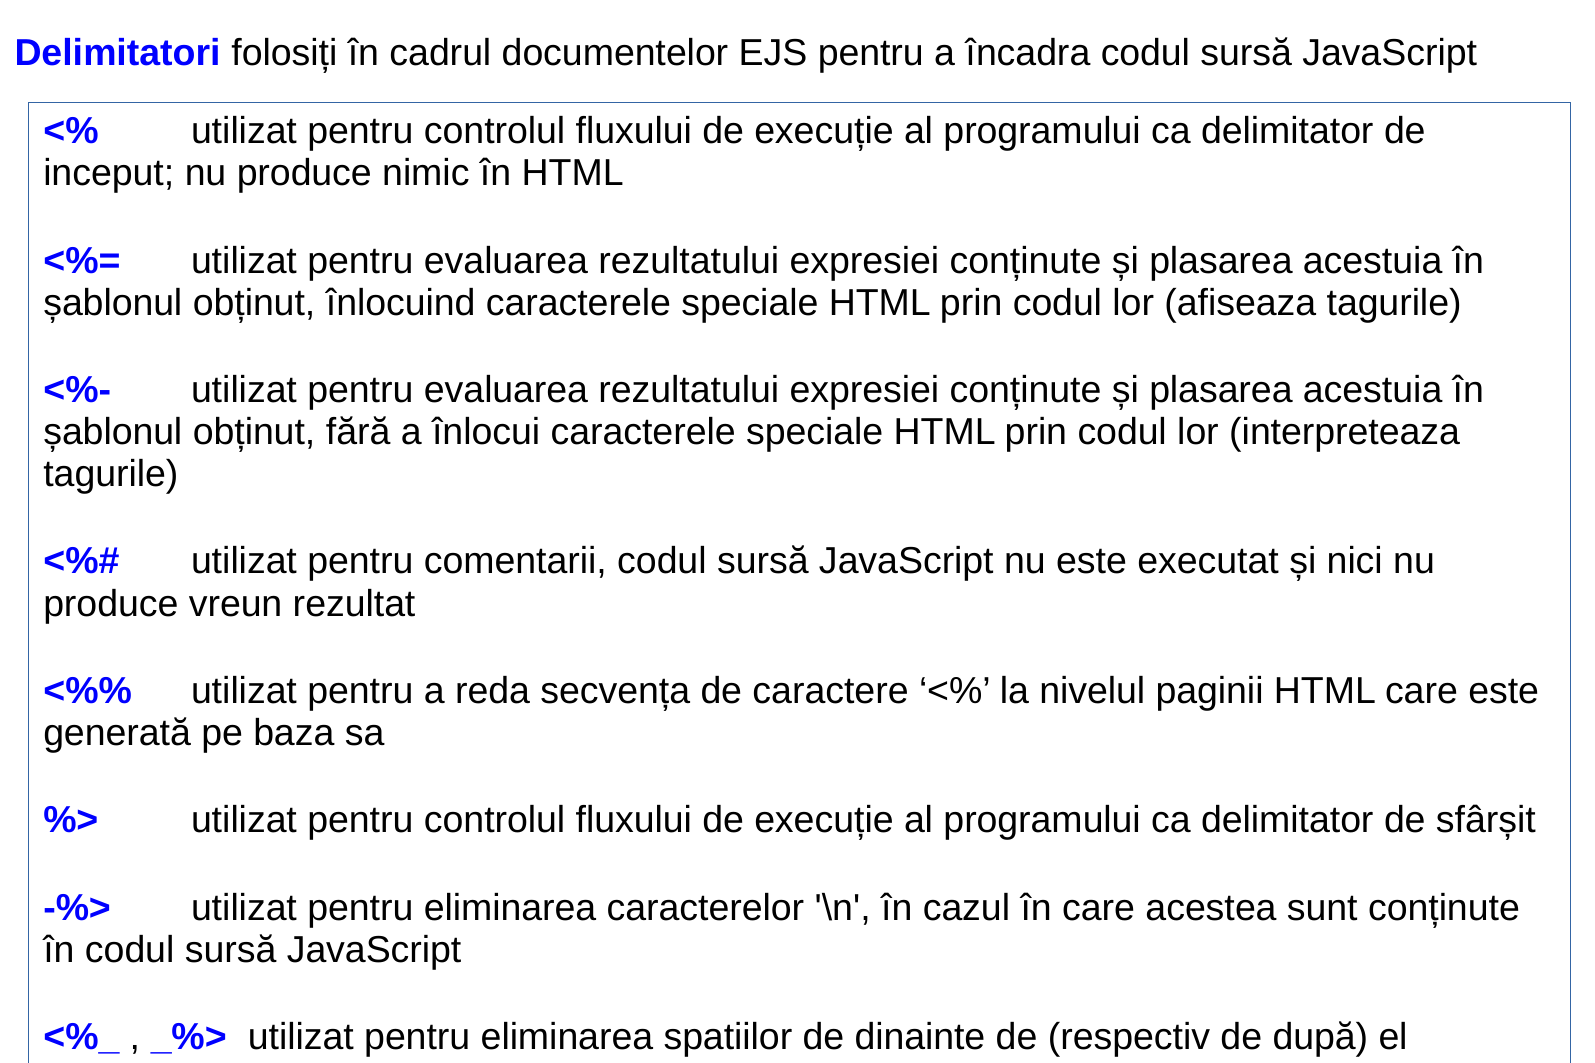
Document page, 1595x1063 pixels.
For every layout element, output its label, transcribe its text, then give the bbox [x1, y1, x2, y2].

text_box Delimitatori folosiți în cadrul documentelor EJS pentru a încadra codul sursă JavaScript [0, 23, 1524, 123]
text_box <% utilizat pentru controlul fluxului de execuție al programului ca delimitator de inceput; nu produce nimic în HTML <%= utilizat pentru evaluarea rezultatului expresiei conținute și plasarea acestuia în șablonul obținut, înlocuind caracterele speciale HTML prin codul lor (afiseaza tagurile) <%- utilizat pentru evaluarea rezultatului expresiei conținute și plasarea acestuia în șablonul obținut, fără a înlocui caracterele speciale HTML prin codul lor (interpreteaza tagurile) <%# utilizat pentru comentarii, codul sursă JavaScript nu este executat și nici nu produce vreun rezultat <%% utilizat pentru a reda secvența de caractere ‘<%’ la nivelul paginii HTML care este generată pe baza sa %> utilizat pentru controlul fluxului de execuție al programului ca delimitator de sfârșit -%> utilizat pentru eliminarea caracterelor '\n', în cazul în care acestea sunt conținute în codul sursă JavaScript <%_ , _%> utilizat pentru eliminarea spatiilor de dinainte de (respectiv de după) el [28, 102, 1571, 1063]
